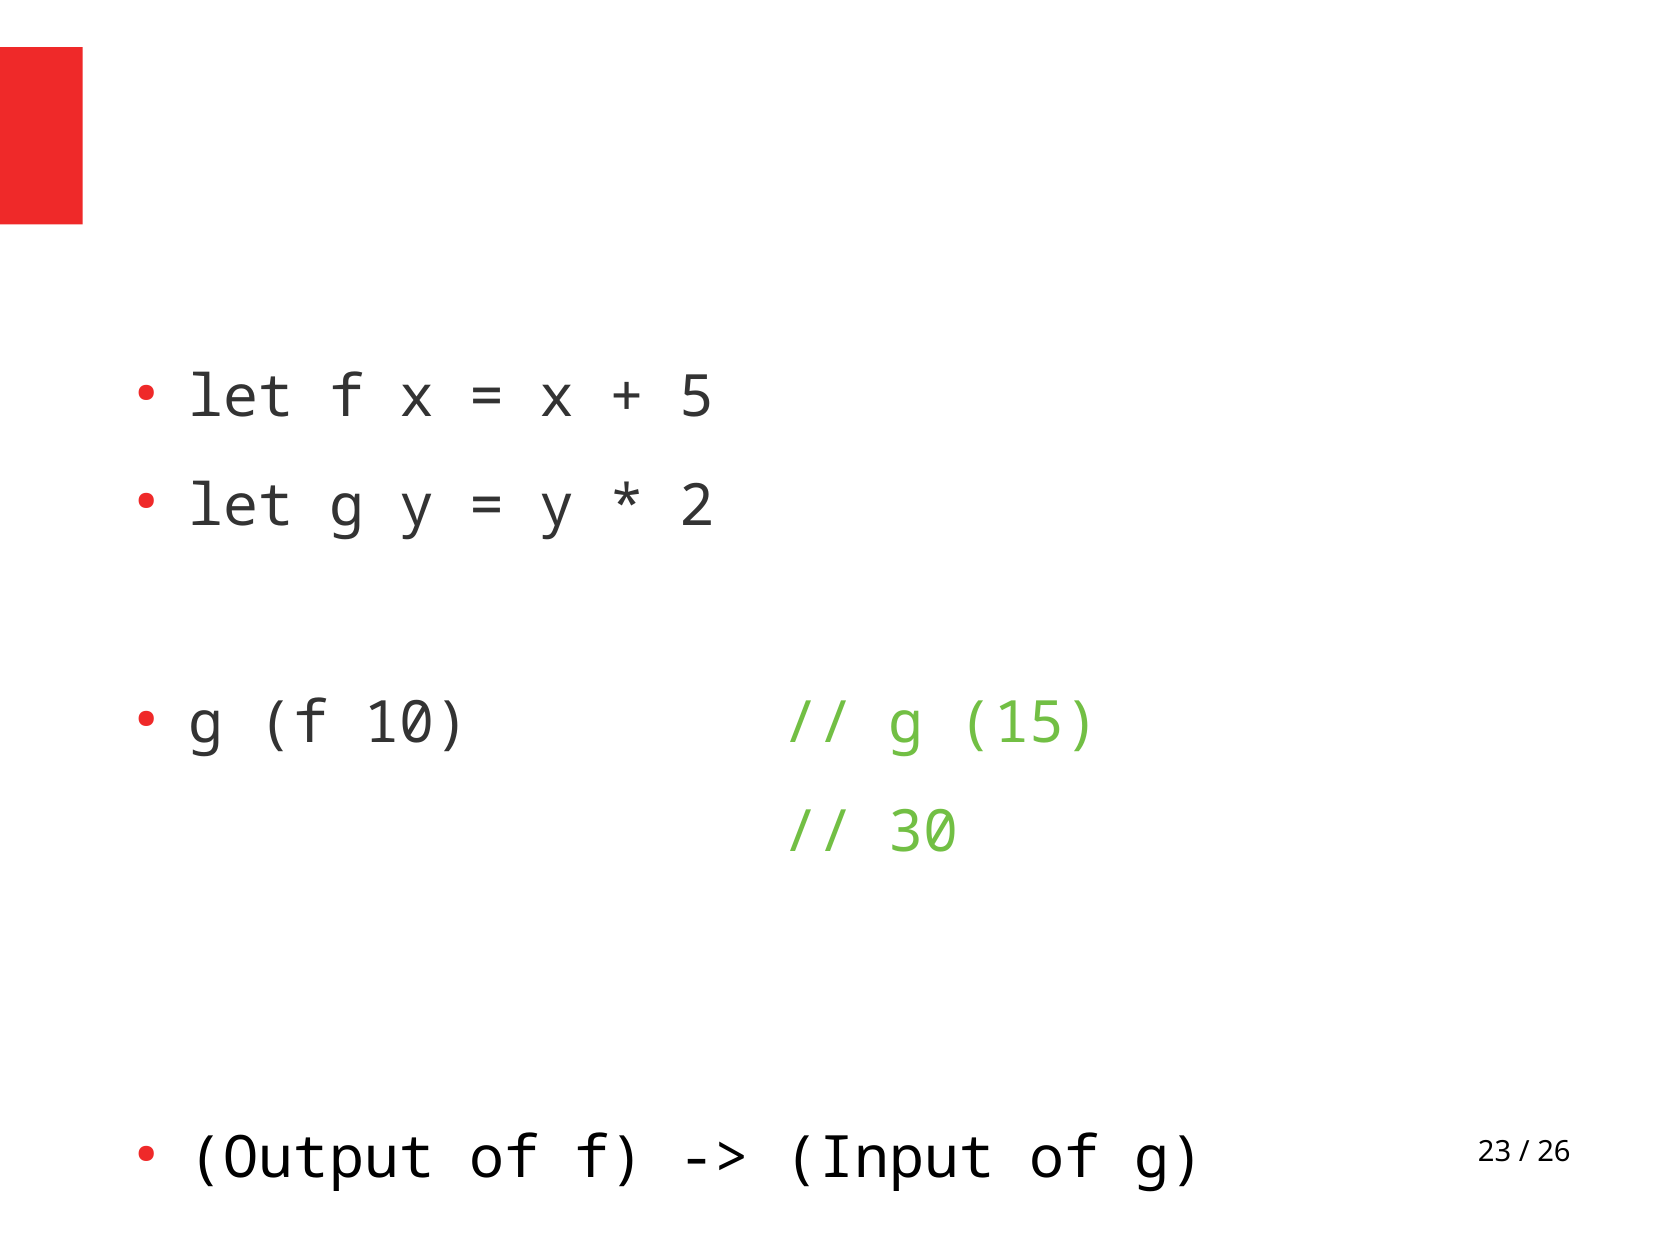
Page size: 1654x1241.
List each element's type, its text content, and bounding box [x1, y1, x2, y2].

list let f x = x + 5 let g y = y * 2 g (f 10) // g (15) // 30 (Output of f) -> (Input of g) [118, 354, 1536, 1074]
